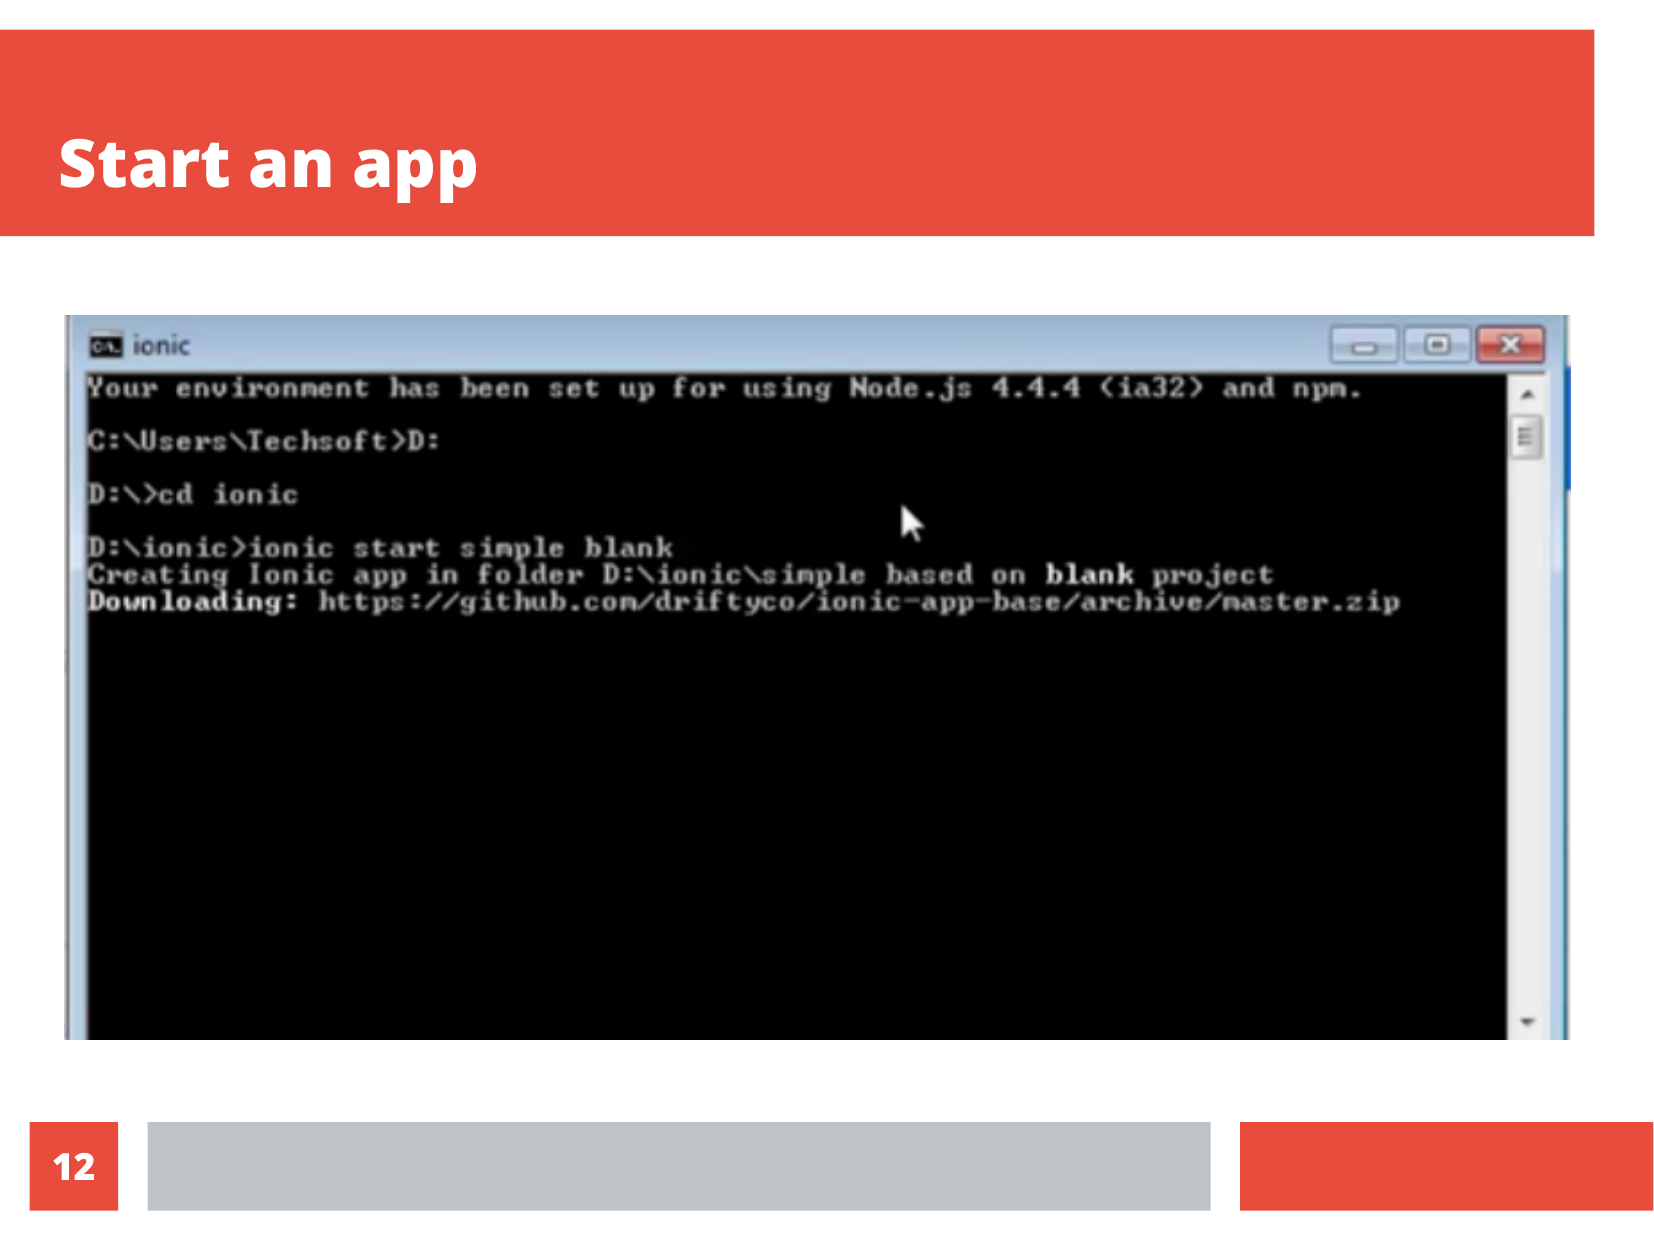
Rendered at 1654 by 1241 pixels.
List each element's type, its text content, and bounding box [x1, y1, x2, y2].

title Start an app [59, 59, 1595, 207]
picture [64, 315, 1571, 1040]
